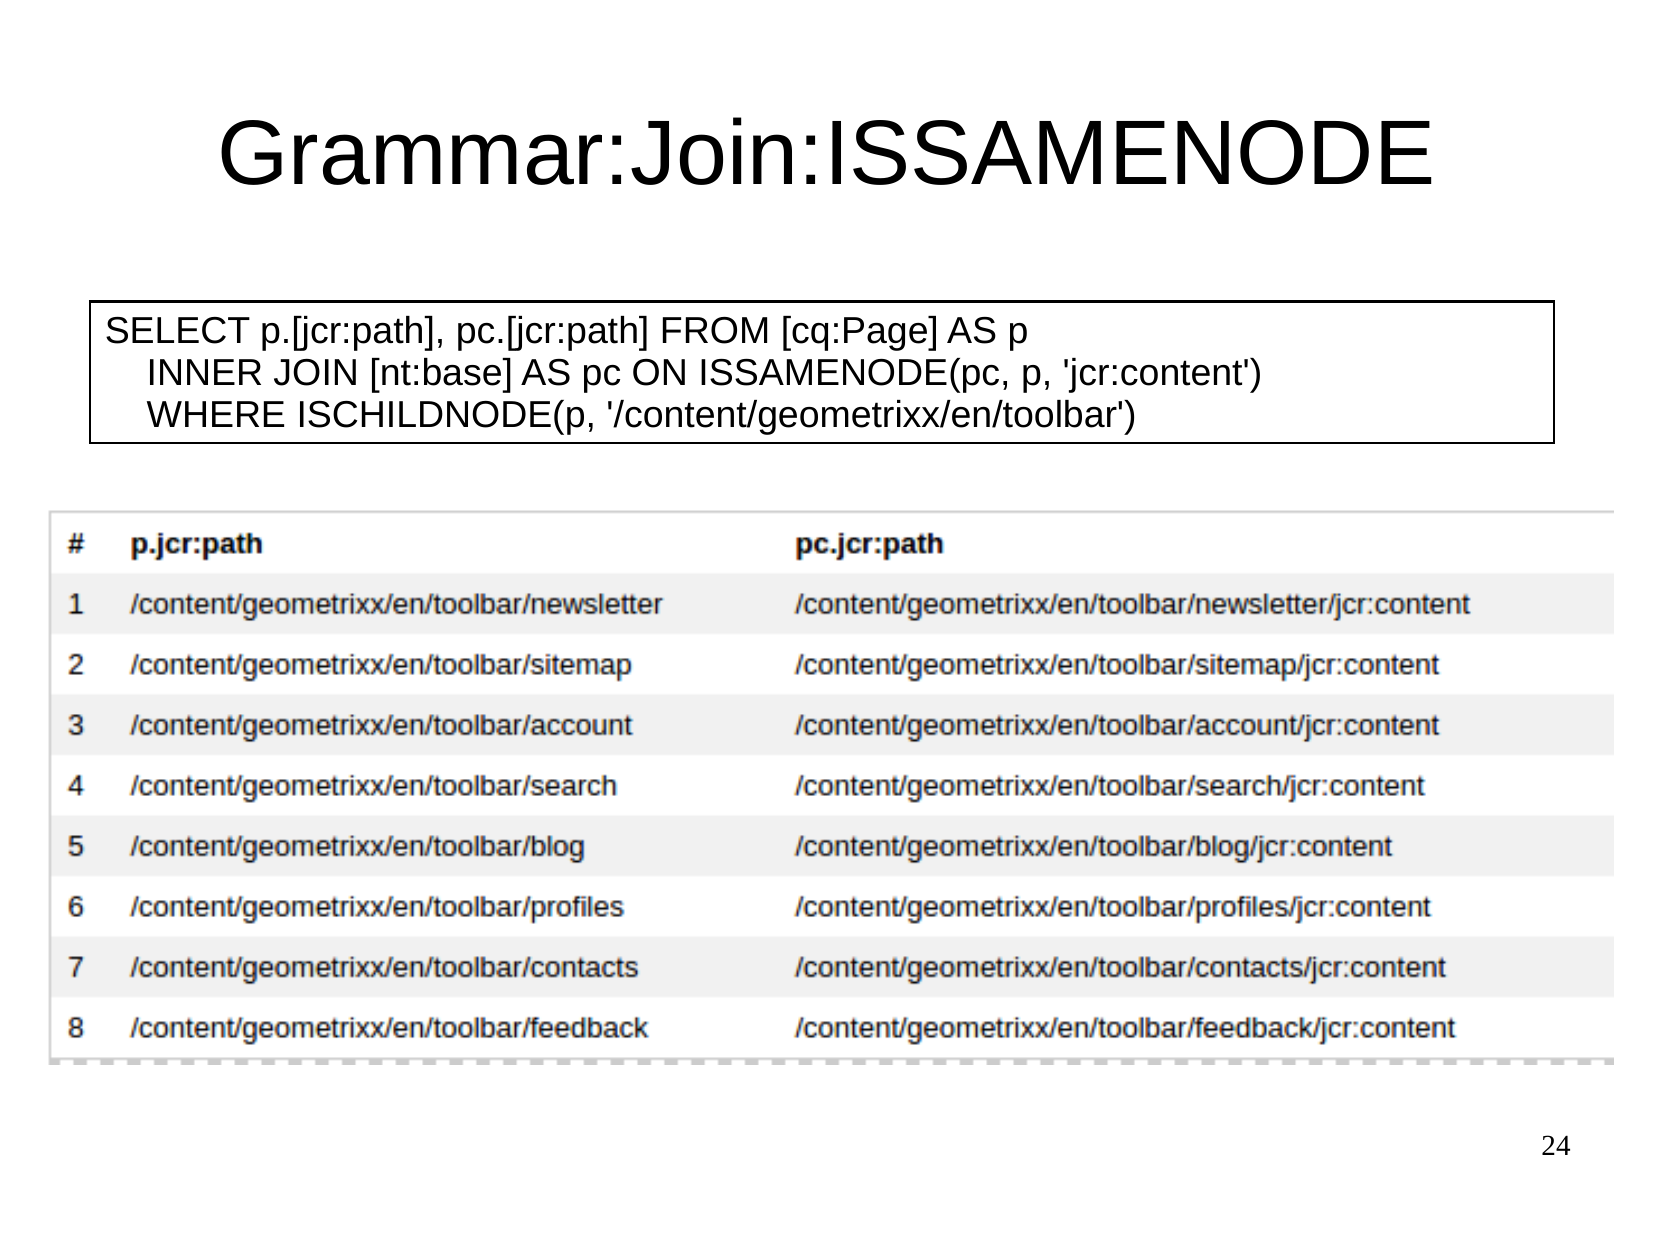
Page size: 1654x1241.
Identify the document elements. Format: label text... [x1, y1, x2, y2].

picture [45, 509, 1614, 1066]
table_header SELECT p.[jcr:path], pc.[jcr:path] FROM [cq:Page] AS p INNER JOIN [nt:base] AS pc ON ISSAMENODE(pc, p, 'jcr:content') WHERE ISCHILDNODE(p, '/content/geometrixx/en/toolbar') [91, 303, 1553, 442]
title Grammar:Join:ISSAMENODE [83, 49, 1572, 257]
